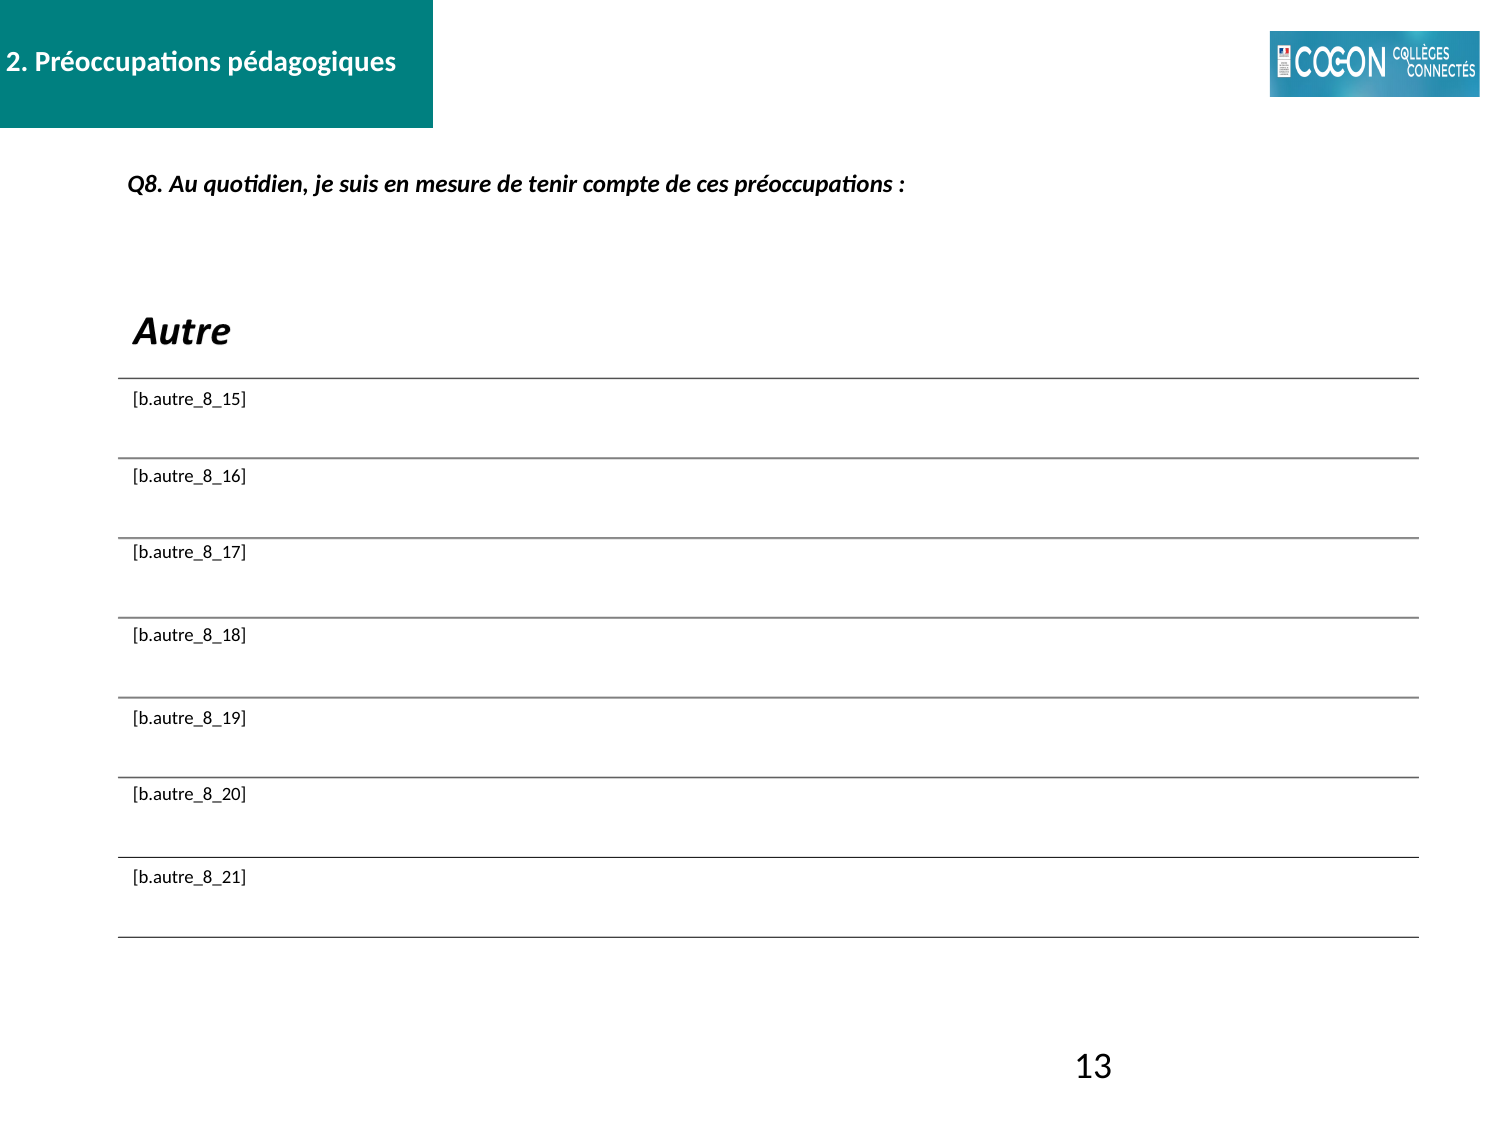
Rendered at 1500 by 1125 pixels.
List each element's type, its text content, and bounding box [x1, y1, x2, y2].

text_box 2. Préoccupations pédagogiques [0, 0, 433, 128]
text_box <numéro> [1059, 1042, 1397, 1103]
text_box [b.autre_8_21] [118, 862, 1419, 939]
text_box [b.autre_8_19] [118, 702, 1419, 779]
text_box Q8. Au quotidien, je suis en mesure de tenir compte de ces préoccupations : [112, 166, 1444, 209]
picture [1269, 31, 1480, 97]
text_box [b.autre_8_17] [118, 537, 1419, 615]
text_box [b.autre_8_16] [118, 460, 1419, 537]
text_box [b.autre_8_20] [118, 779, 1419, 857]
text_box [b.autre_8_18] [118, 620, 1419, 697]
text_box [b.autre_8_15] [118, 383, 1419, 460]
picture [108, 292, 1419, 938]
